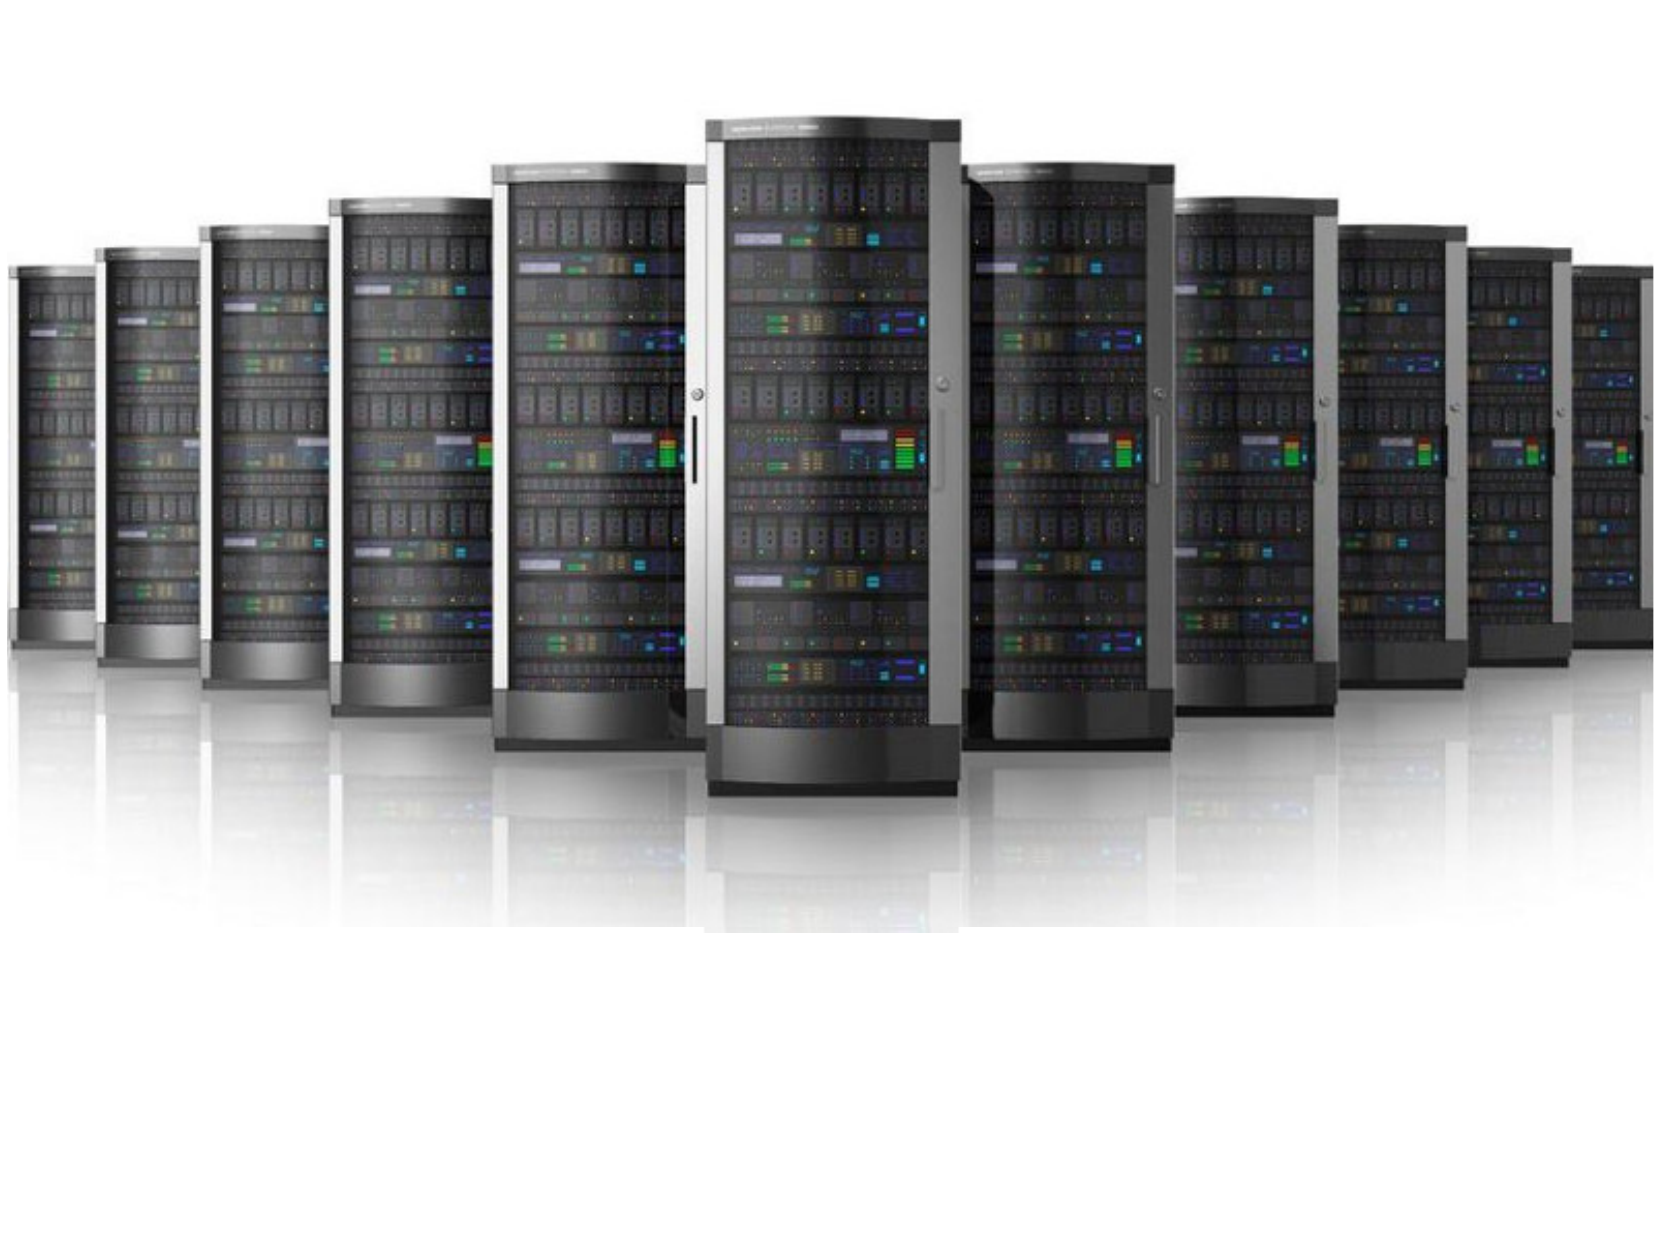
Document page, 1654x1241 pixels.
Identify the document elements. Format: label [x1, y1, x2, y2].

picture [7, 99, 1654, 933]
